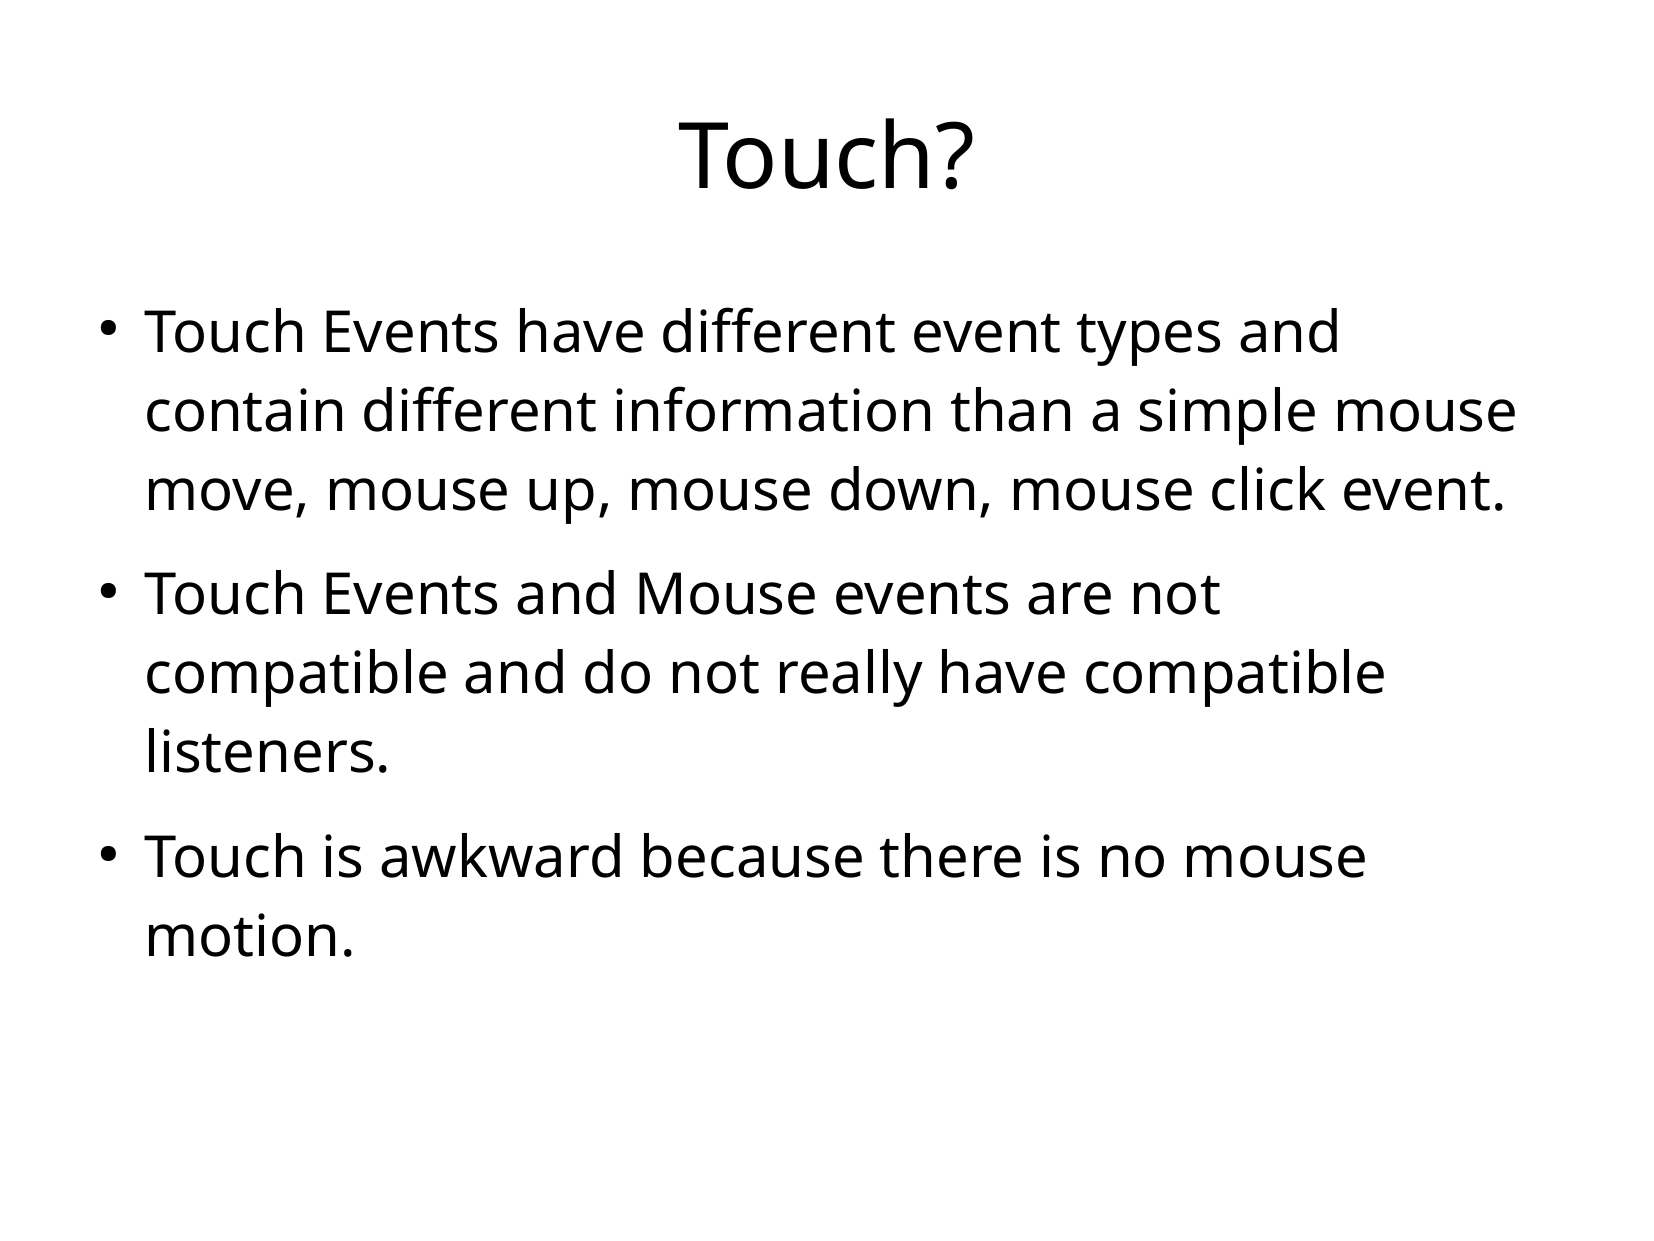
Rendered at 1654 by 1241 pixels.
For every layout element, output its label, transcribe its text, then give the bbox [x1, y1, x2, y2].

title Touch? [82, 49, 1571, 257]
list Touch Events have different event types and contain different information than a simple mouse move, mouse up, mouse down, mouse click event. Touch Events and Mouse events are not compatible and do not really have compatible listeners. Touch is awkward because there is no mouse motion. [82, 290, 1538, 1010]
